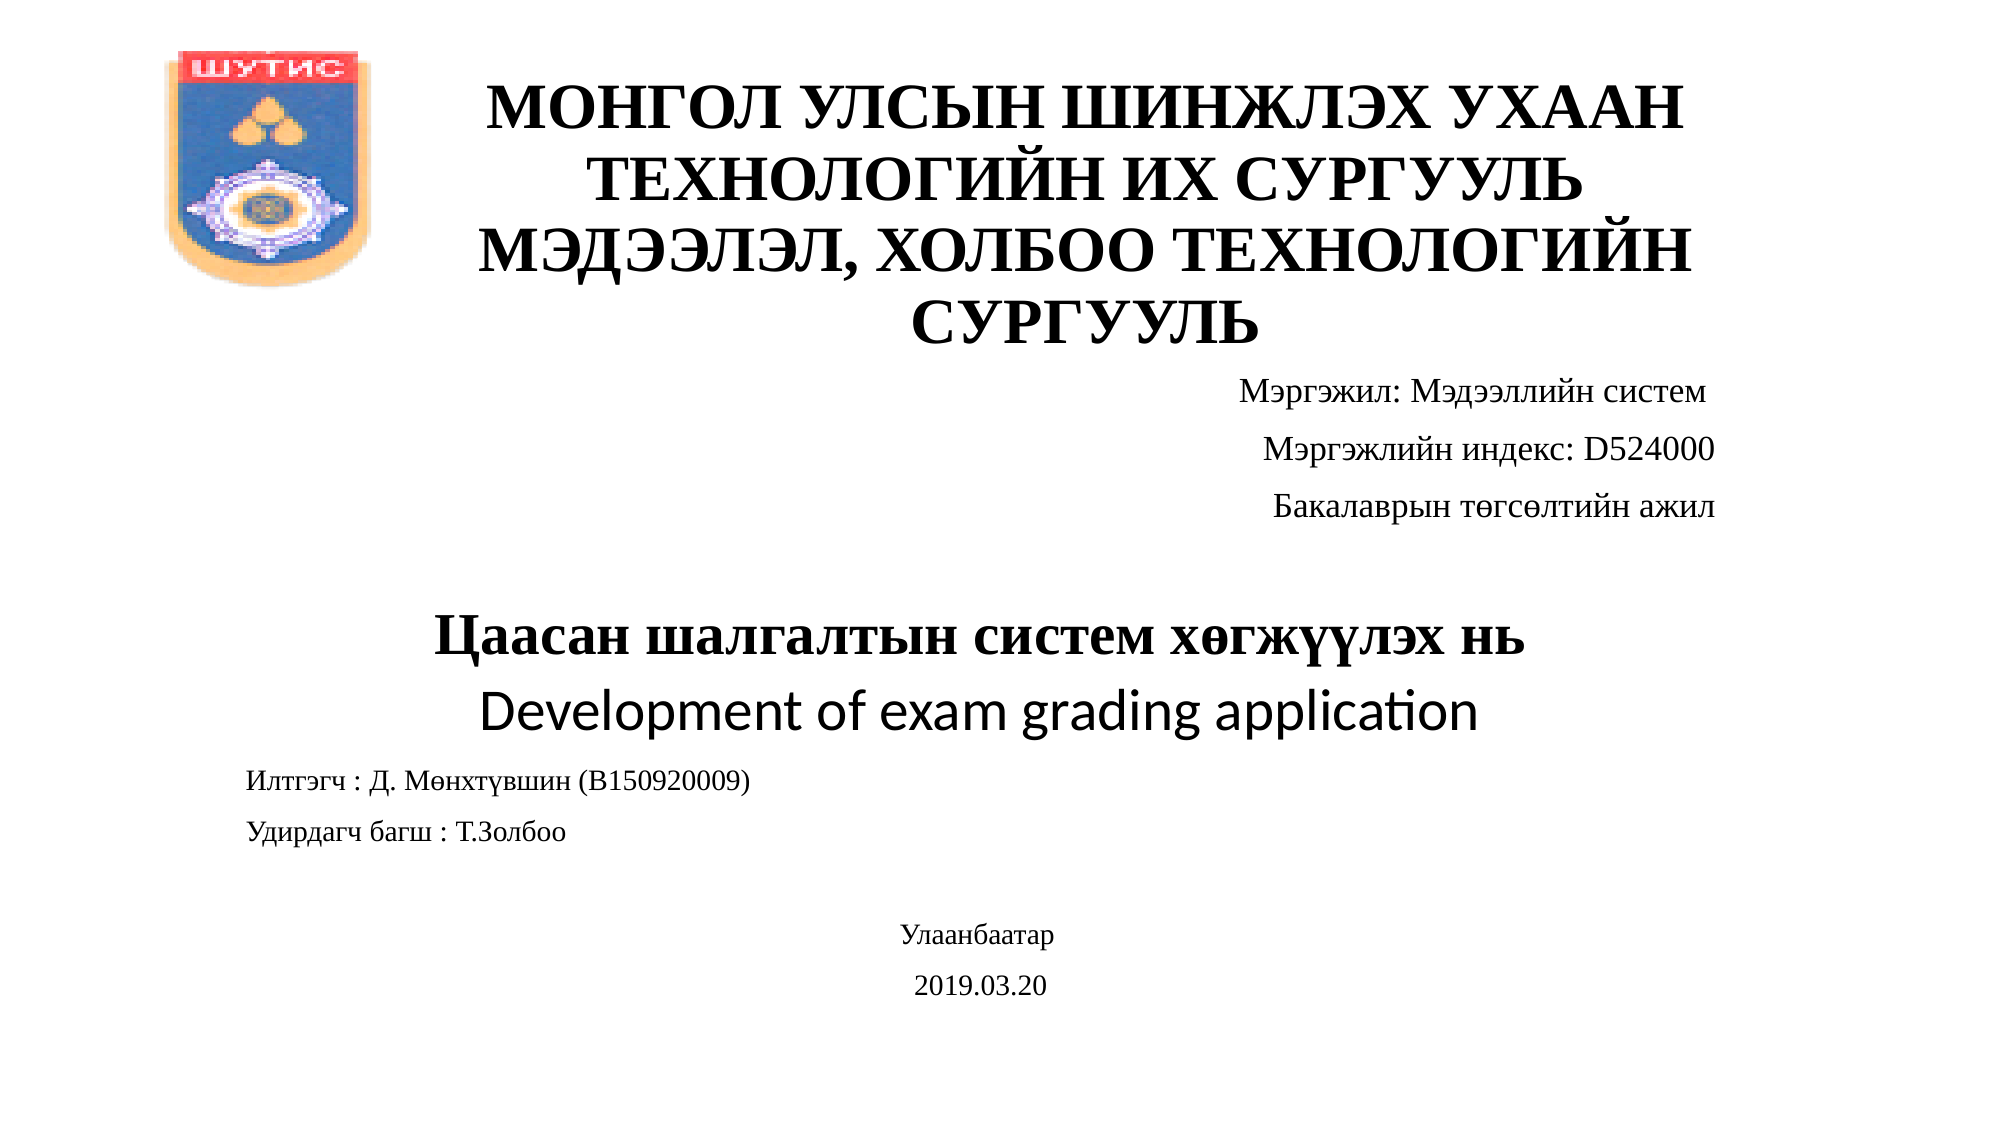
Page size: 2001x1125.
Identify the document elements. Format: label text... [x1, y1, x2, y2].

picture [82, 35, 473, 309]
text_box МОНГОЛ УЛСЫН ШИНЖЛЭХ УХААН ТЕХНОЛОГИЙН ИХ СУРГУУЛЬ МЭДЭЭЛЭЛ, ХОЛБОО ТЕХНОЛОГИЙН СУРГУУЛЬ [473, 52, 1819, 437]
text_box Мэргэжил: Мэдээллийн систем Мэргэжлийн индекс: D524000 Бакалаврын төгсөлтийн ажил Цаасан шалгалтын систем хөгжүүлэх нь Development of exam grading application Илтгэгч : Д. Мөнхтүвшин (B150920009) Удирдагч багш : Т.Золбоо Улаанбаатар 2019.03.20 [230, 308, 1731, 1012]
